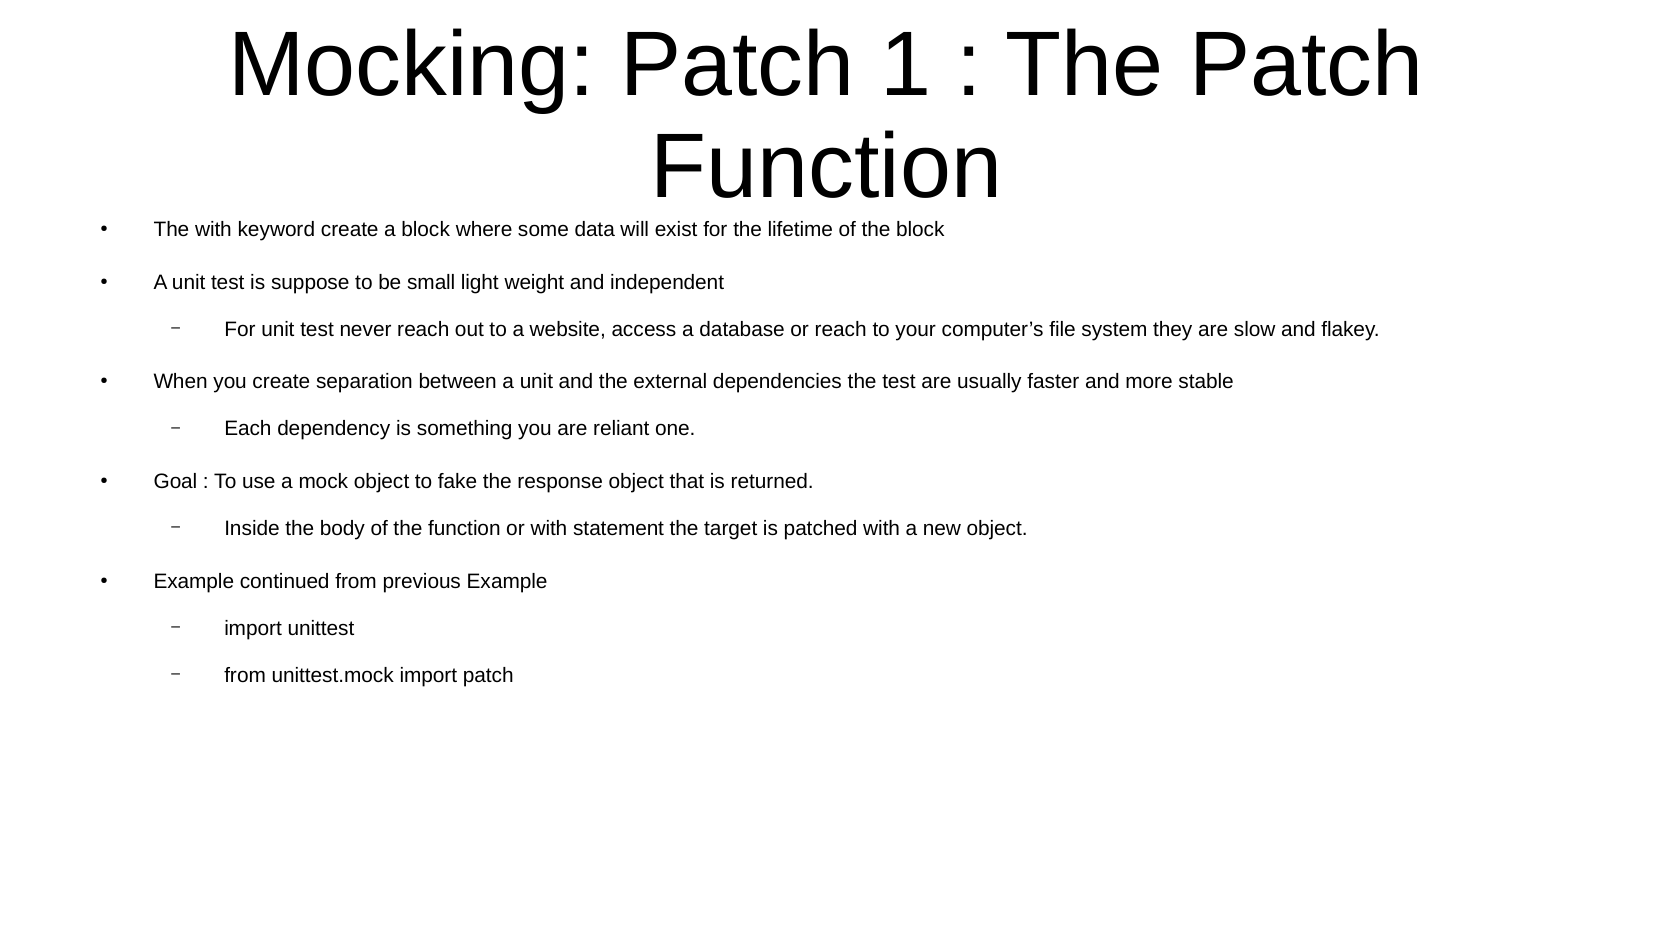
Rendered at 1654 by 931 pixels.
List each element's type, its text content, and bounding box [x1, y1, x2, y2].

title Mocking: Patch 1 : The Patch Function [82, 12, 1571, 217]
list The with keyword create a block where some data will exist for the lifetime of the block A unit test is suppose to be small light weight and independent For unit test never reach out to a website, access a database or reach to your computer’s file system they are slow and flakey. When you create separation between a unit and the external dependencies the test are usually faster and more stable Each dependency is something you are reliant one. Goal : To use a mock object to fake the response object that is returned. Inside the body of the function or with statement the target is patched with a new object. Example continued from previous Example import unittest from unittest.mock import patch [82, 217, 1651, 931]
